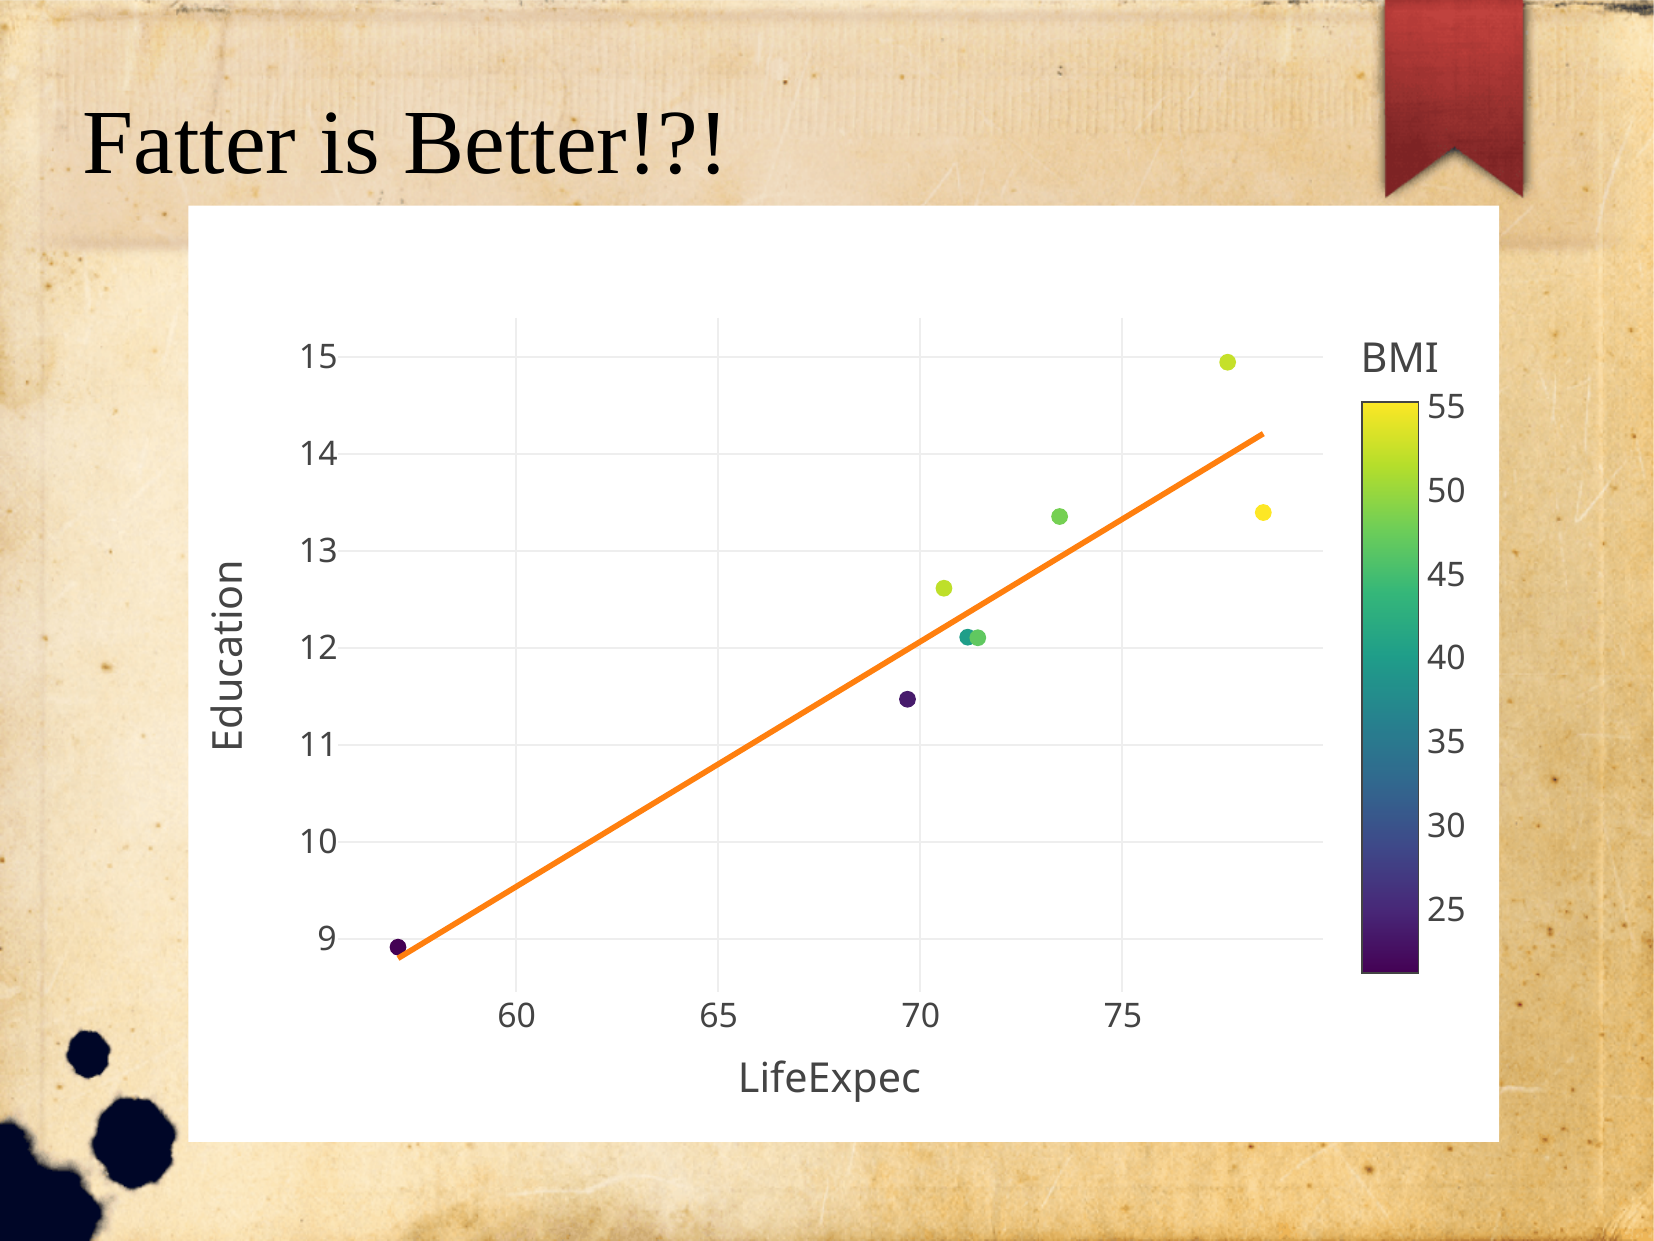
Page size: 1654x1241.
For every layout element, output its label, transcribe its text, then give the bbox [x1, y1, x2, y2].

title Fatter is Better!?! [82, 49, 1347, 237]
picture [0, 0, 1654, 1241]
